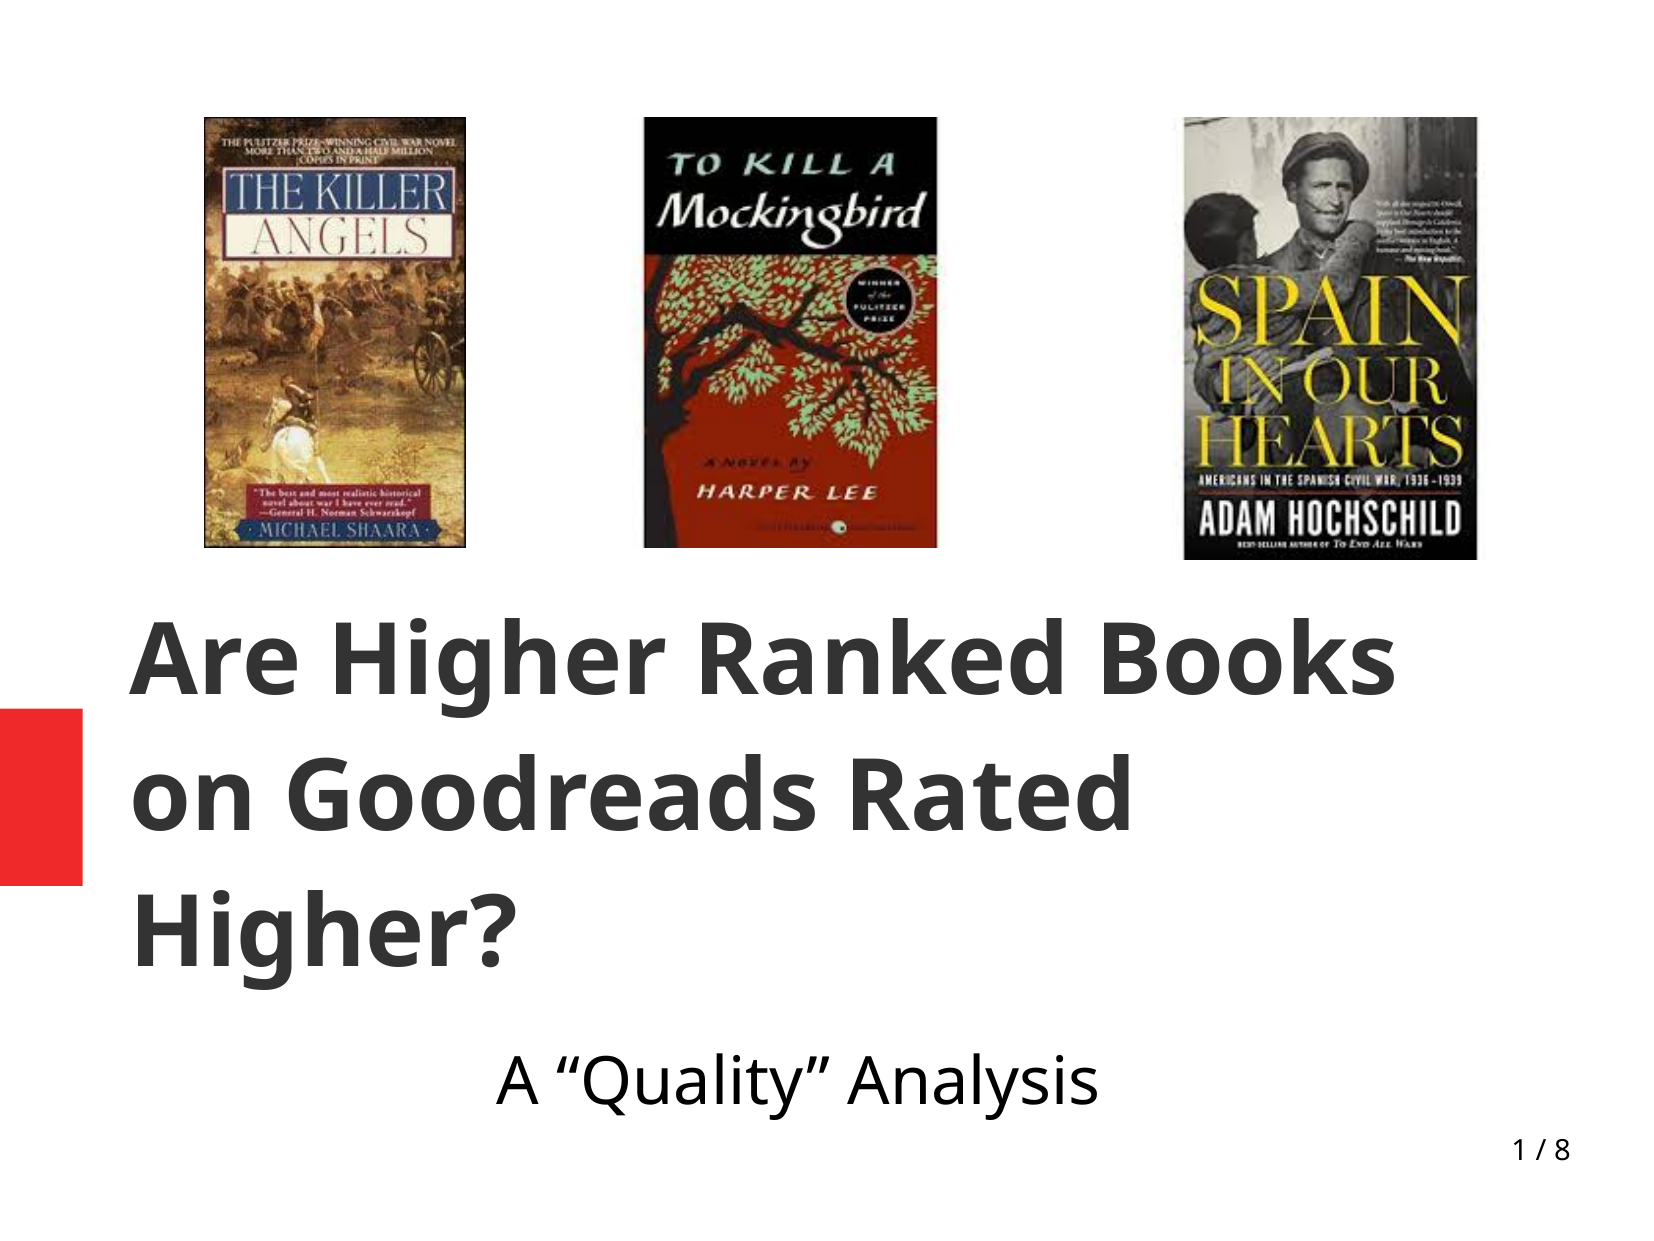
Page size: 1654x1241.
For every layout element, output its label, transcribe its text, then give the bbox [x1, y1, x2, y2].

picture [204, 117, 466, 548]
title Are Higher Ranked Books on Goodreads Rated Higher? [129, 616, 1536, 966]
picture [1110, 117, 1552, 560]
subtitle A “Quality” Analysis [105, 998, 1511, 1160]
picture [570, 117, 1012, 548]
